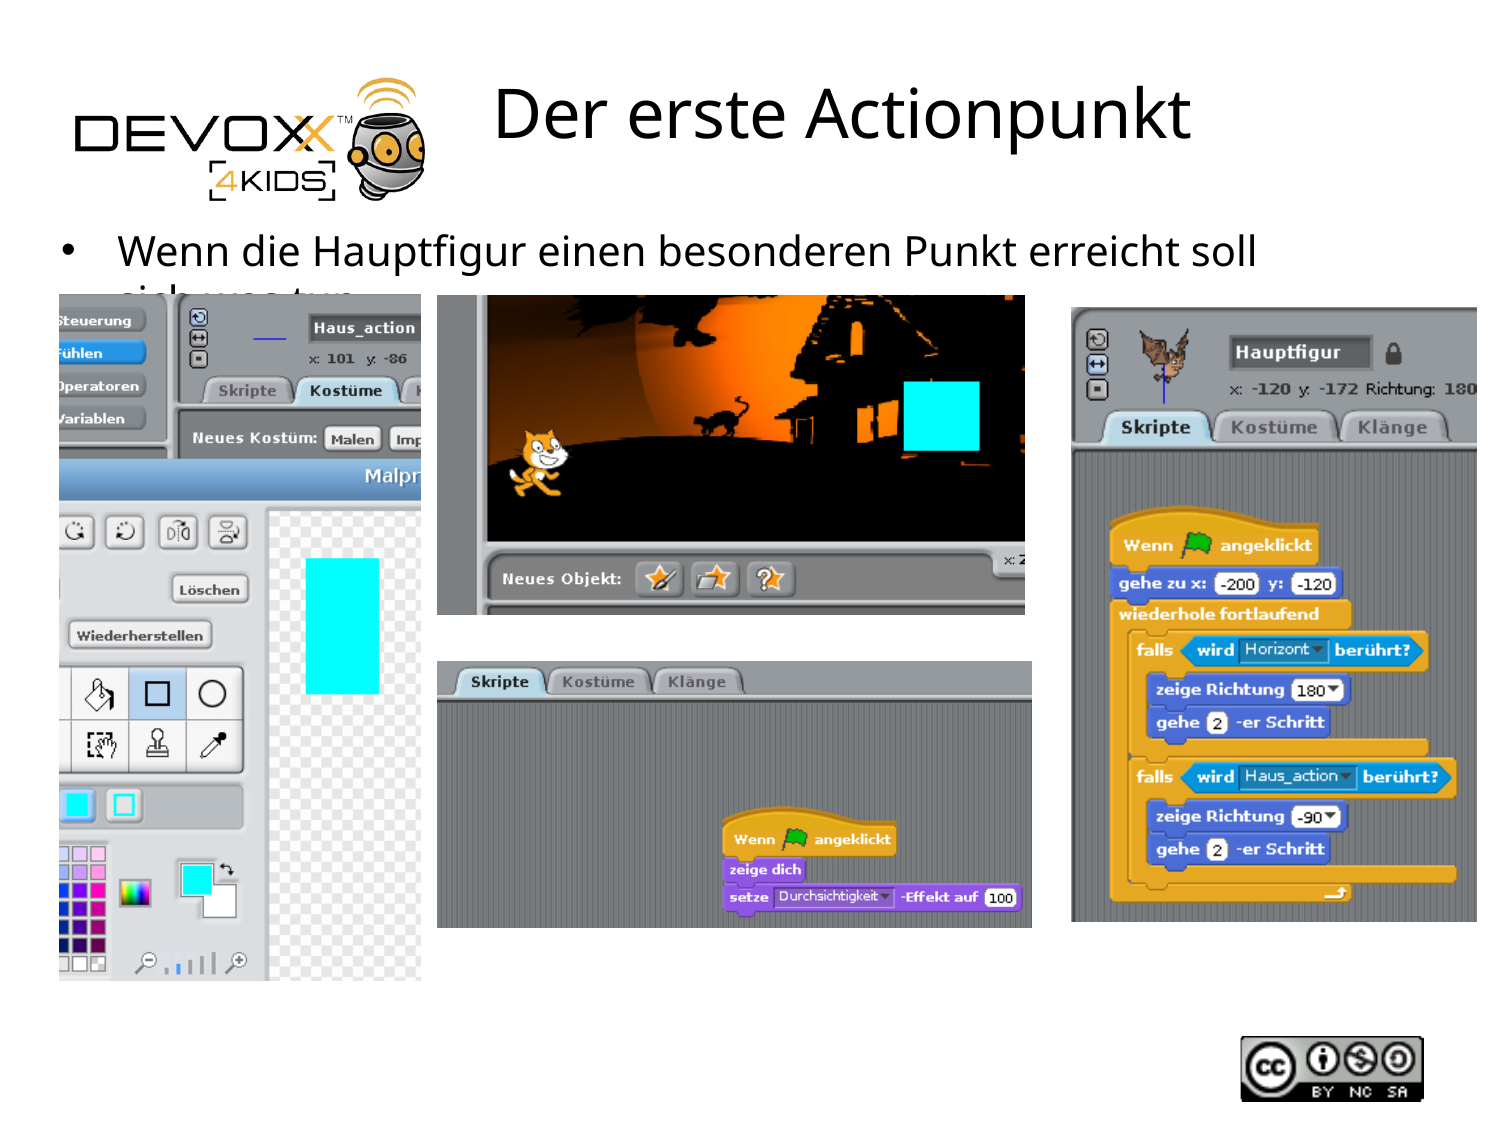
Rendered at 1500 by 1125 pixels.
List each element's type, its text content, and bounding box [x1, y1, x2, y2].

picture [1240, 1036, 1424, 1102]
text_box Wenn die Hauptfigur einen besonderen Punkt erreicht soll sich was tun [58, 224, 1339, 368]
picture [59, 294, 421, 981]
picture [75, 77, 125, 201]
title Der erste Actionpunkt [125, 70, 1200, 258]
picture [437, 295, 1025, 615]
picture [1071, 307, 1477, 922]
picture [437, 661, 1032, 928]
